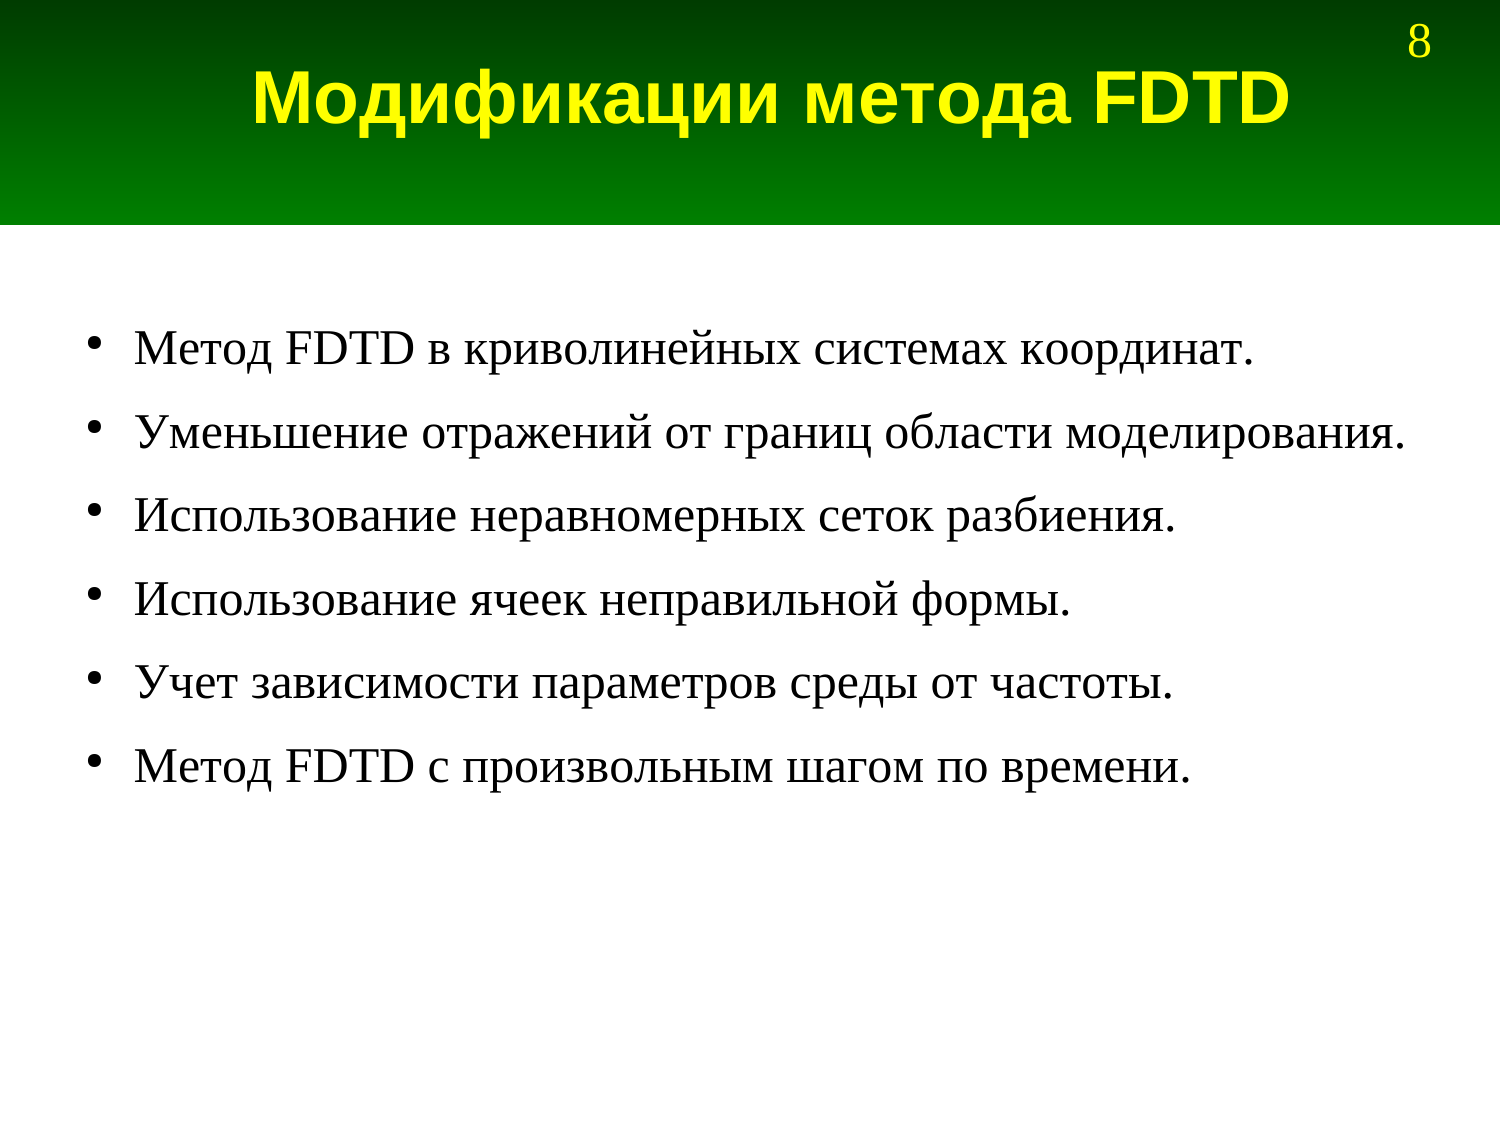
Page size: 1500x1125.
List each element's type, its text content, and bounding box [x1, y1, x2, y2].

title Модификации метода FDTD [123, 0, 1399, 188]
text_box Метод FDTD в криволинейных системах координат. Уменьшение отражений от границ области моделирования. Использование неравномерных сеток разбиения. Использование ячеек неправильной формы. Учет зависимости параметров среды от частоты. Метод FDTD с произвольным шагом по времени. [70, 307, 1422, 884]
